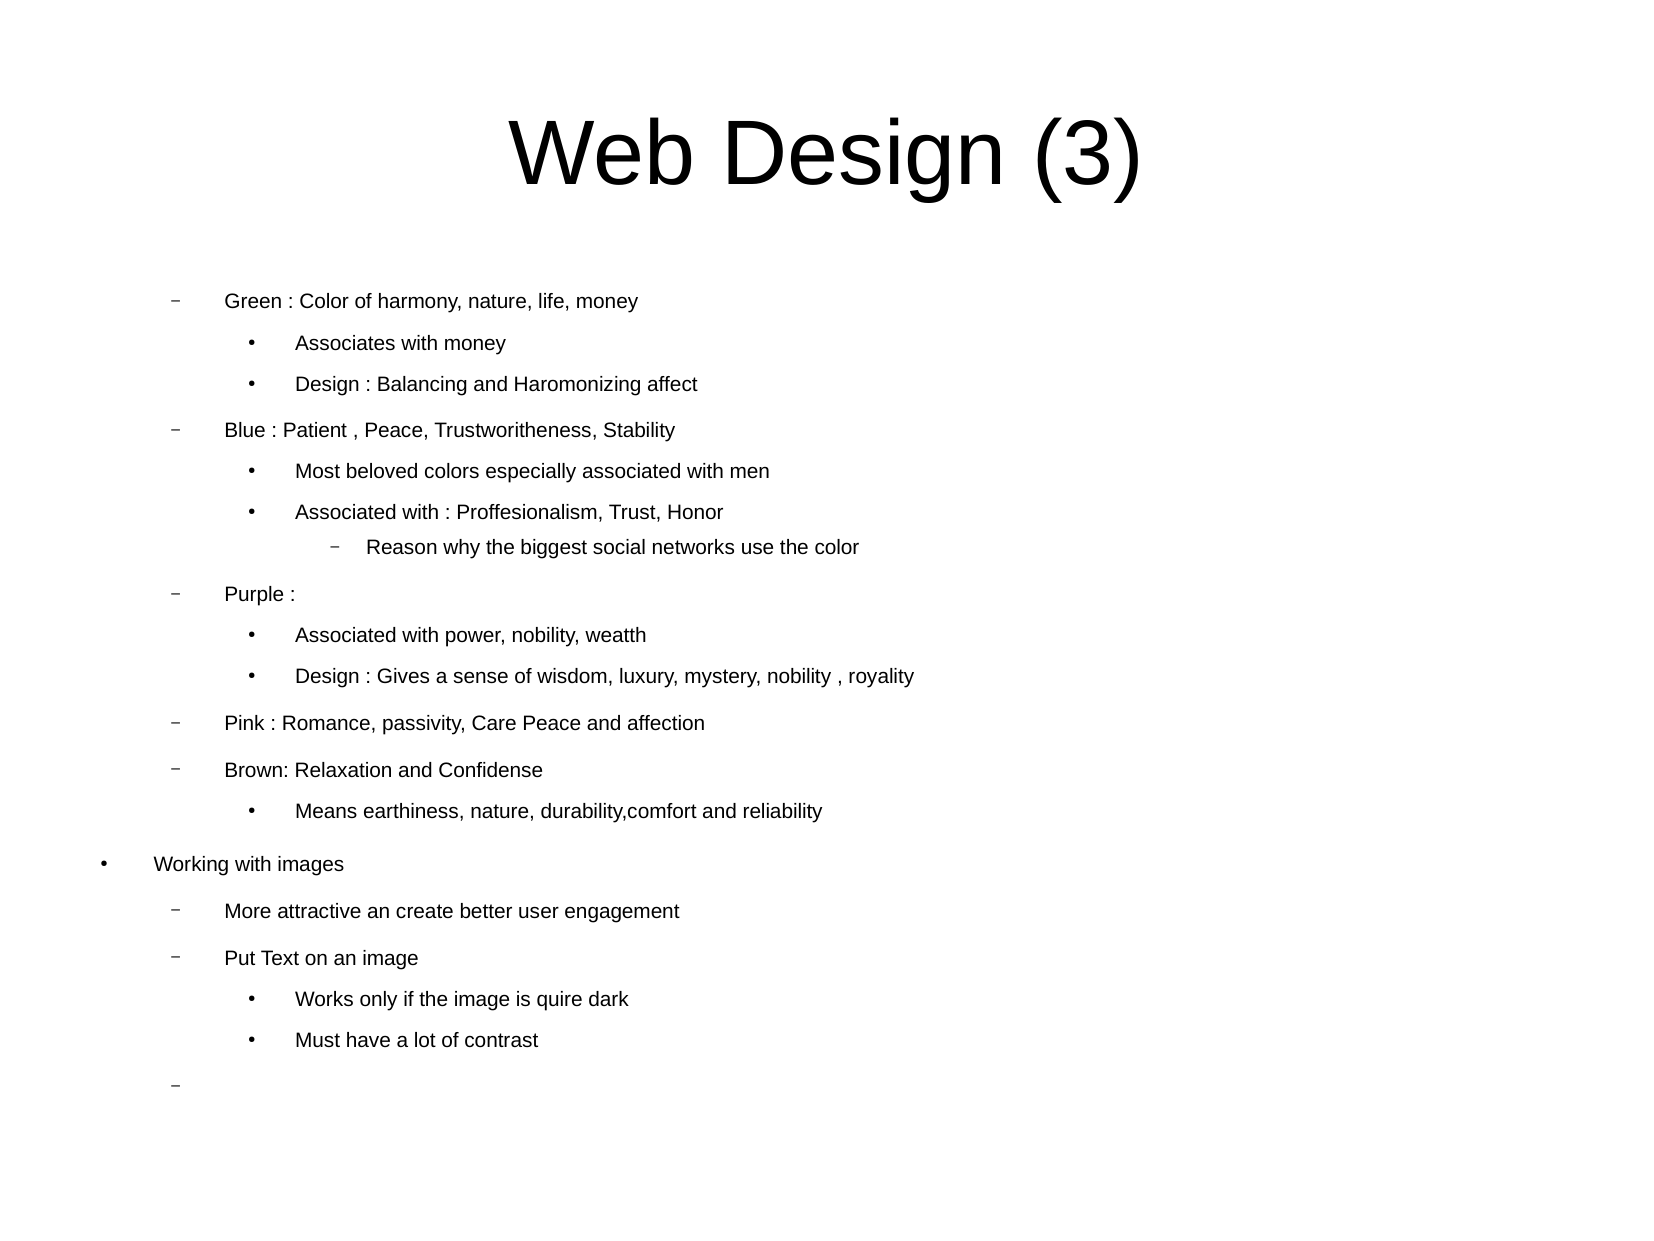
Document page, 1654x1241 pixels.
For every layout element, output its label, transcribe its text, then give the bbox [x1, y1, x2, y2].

title Web Design (3) [82, 49, 1571, 257]
list Green : Color of harmony, nature, life, money Associates with money Design : Balancing and Haromonizing affect Blue : Patient , Peace, Trustworitheness, Stability Most beloved colors especially associated with men Associated with : Proffesionalism, Trust, Honor Reason why the biggest social networks use the color Purple : Associated with power, nobility, weatth Design : Gives a sense of wisdom, luxury, mystery, nobility , royality Pink : Romance, passivity, Care Peace and affection Brown: Relaxation and Confidense Means earthiness, nature, durability,comfort and reliability Working with images More attractive an create better user engagement Put Text on an image Works only if the image is quire dark Must have a lot of contrast [82, 290, 1571, 1229]
